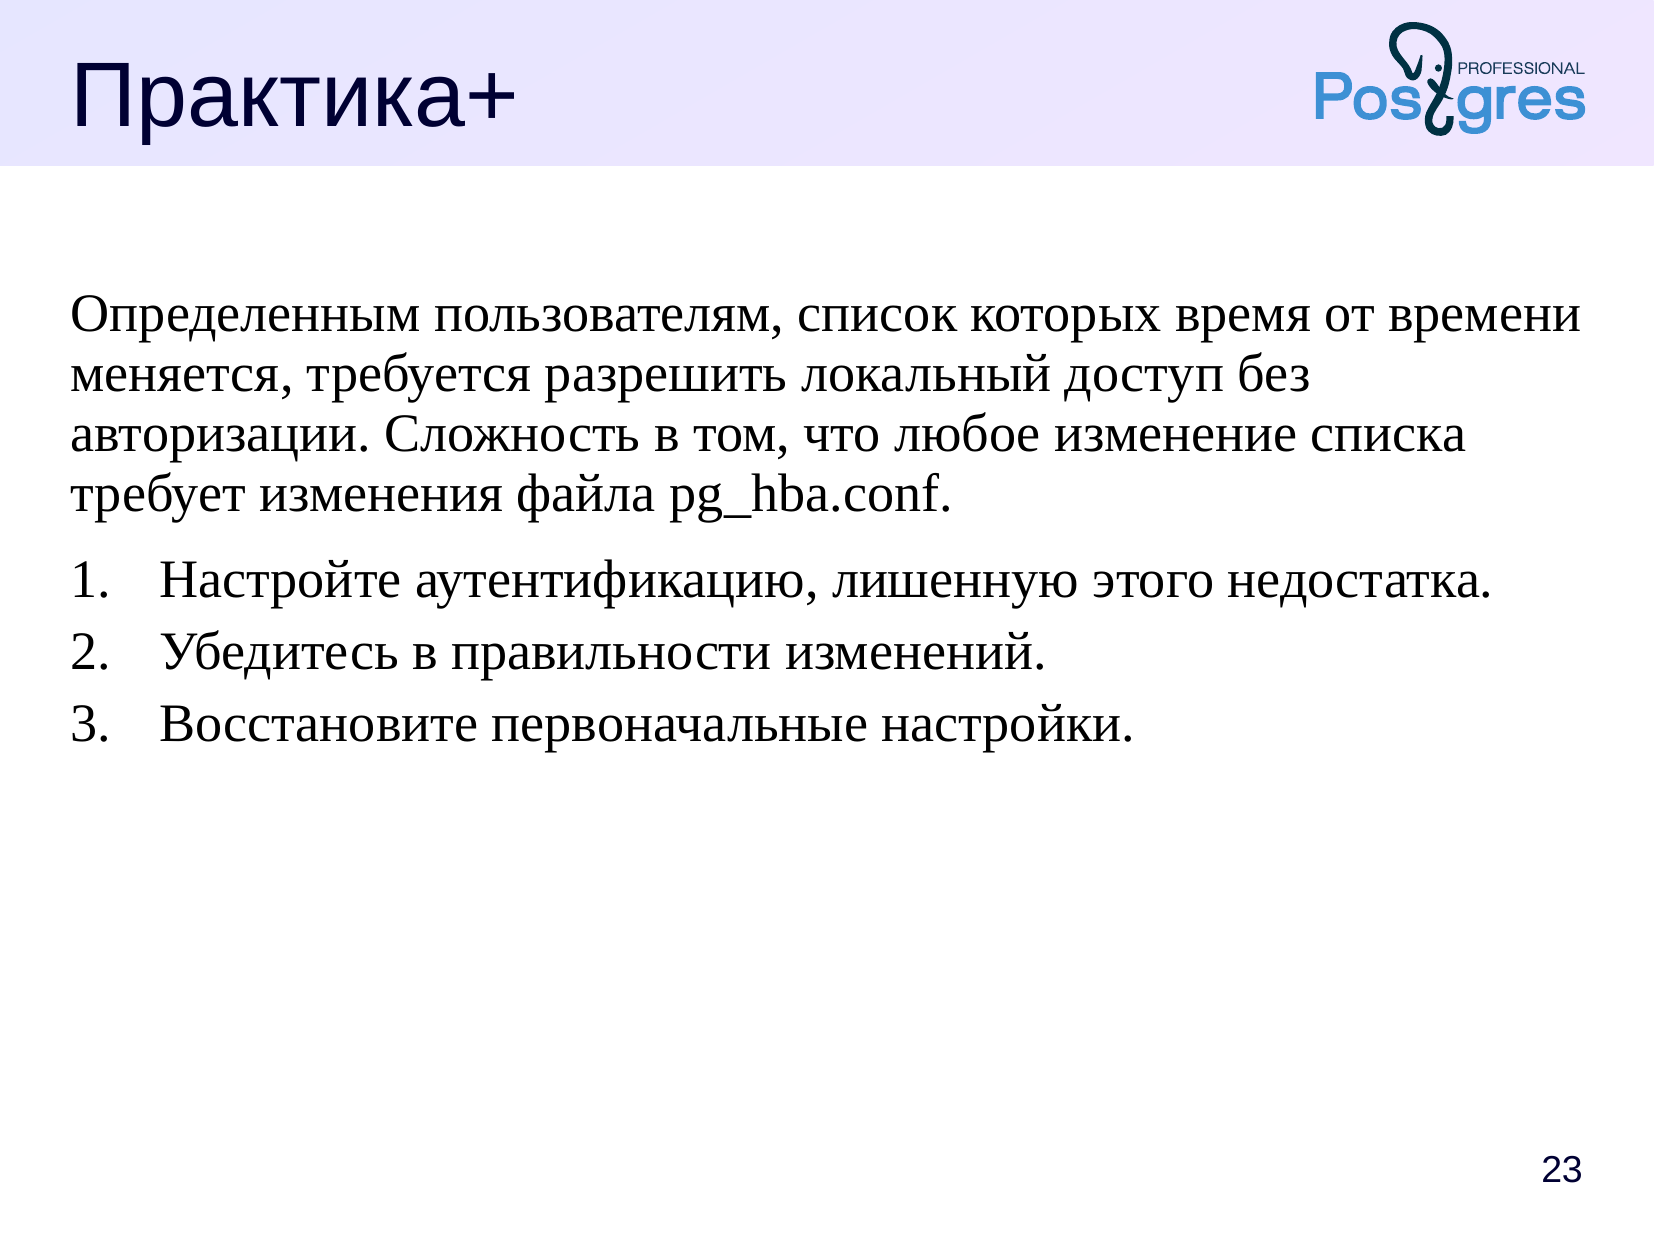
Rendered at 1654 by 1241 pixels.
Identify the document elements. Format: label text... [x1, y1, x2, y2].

title Практика+ [70, 43, 1241, 147]
list Определенным пользователям, список которых время от времени меняется, требуется разрешить локальный доступ без авторизации. Сложность в том, что любое изменение списка требует изменения файла pg_hba.conf. Настройте аутентификацию, лишенную этого недостатка. Убедитесь в правильности изменений. Восстановите первоначальные настройки. [70, 283, 1583, 1134]
